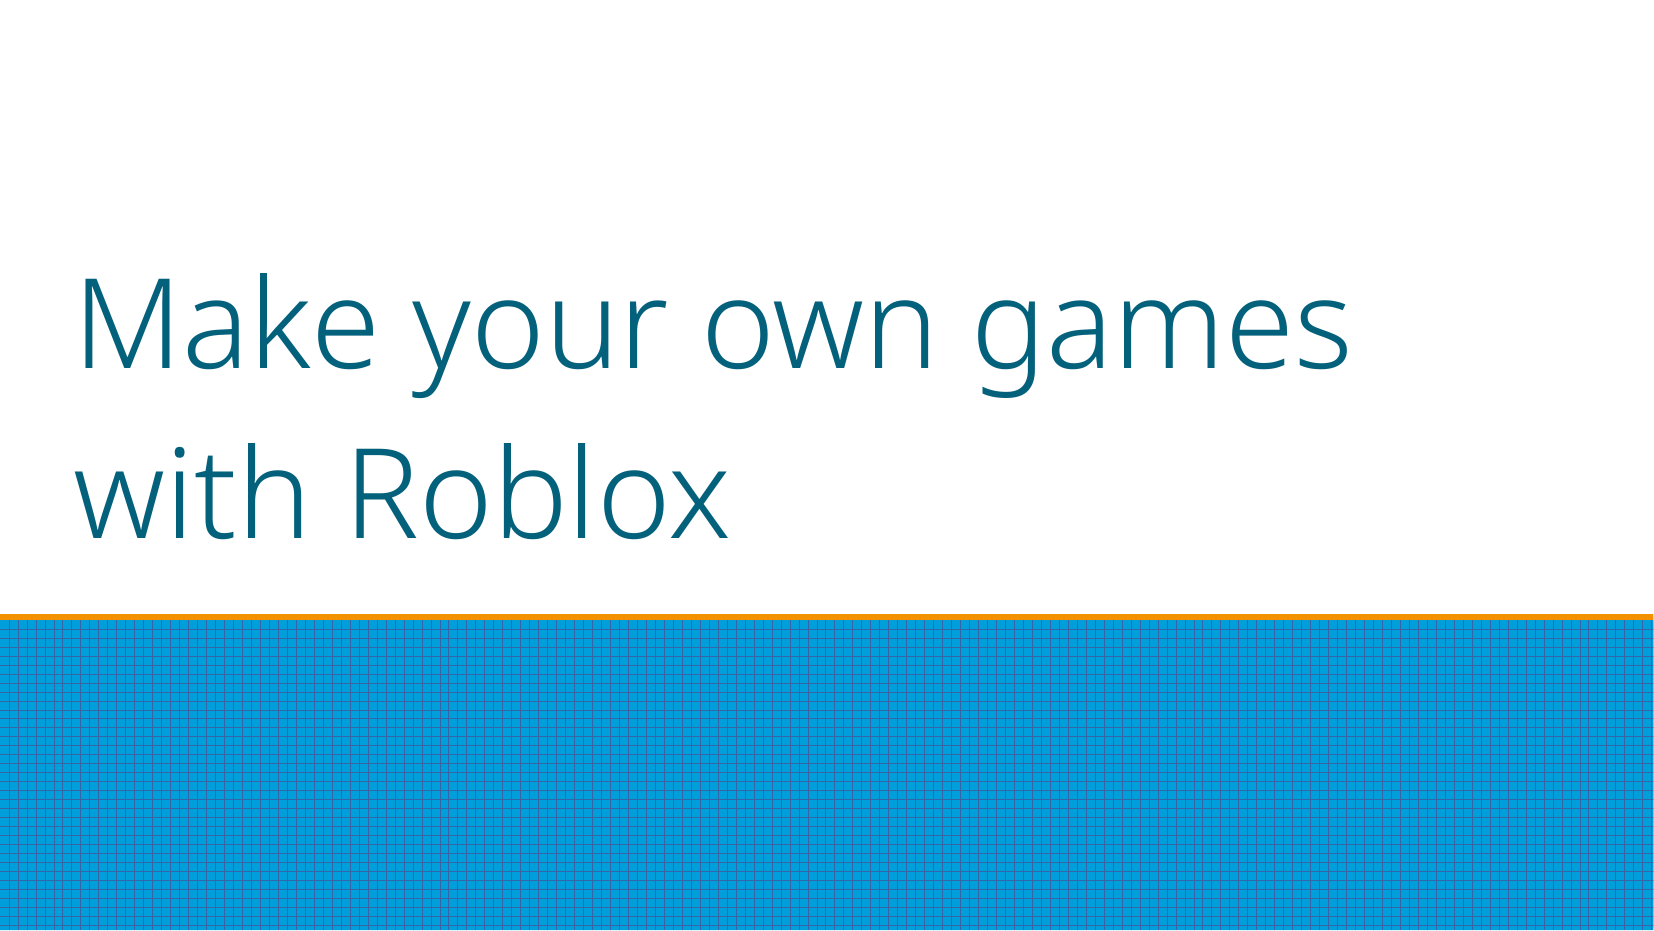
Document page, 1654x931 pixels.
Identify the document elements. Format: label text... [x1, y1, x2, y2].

subtitle [73, 634, 1551, 827]
title Make your own games with Roblox [73, 44, 1551, 576]
